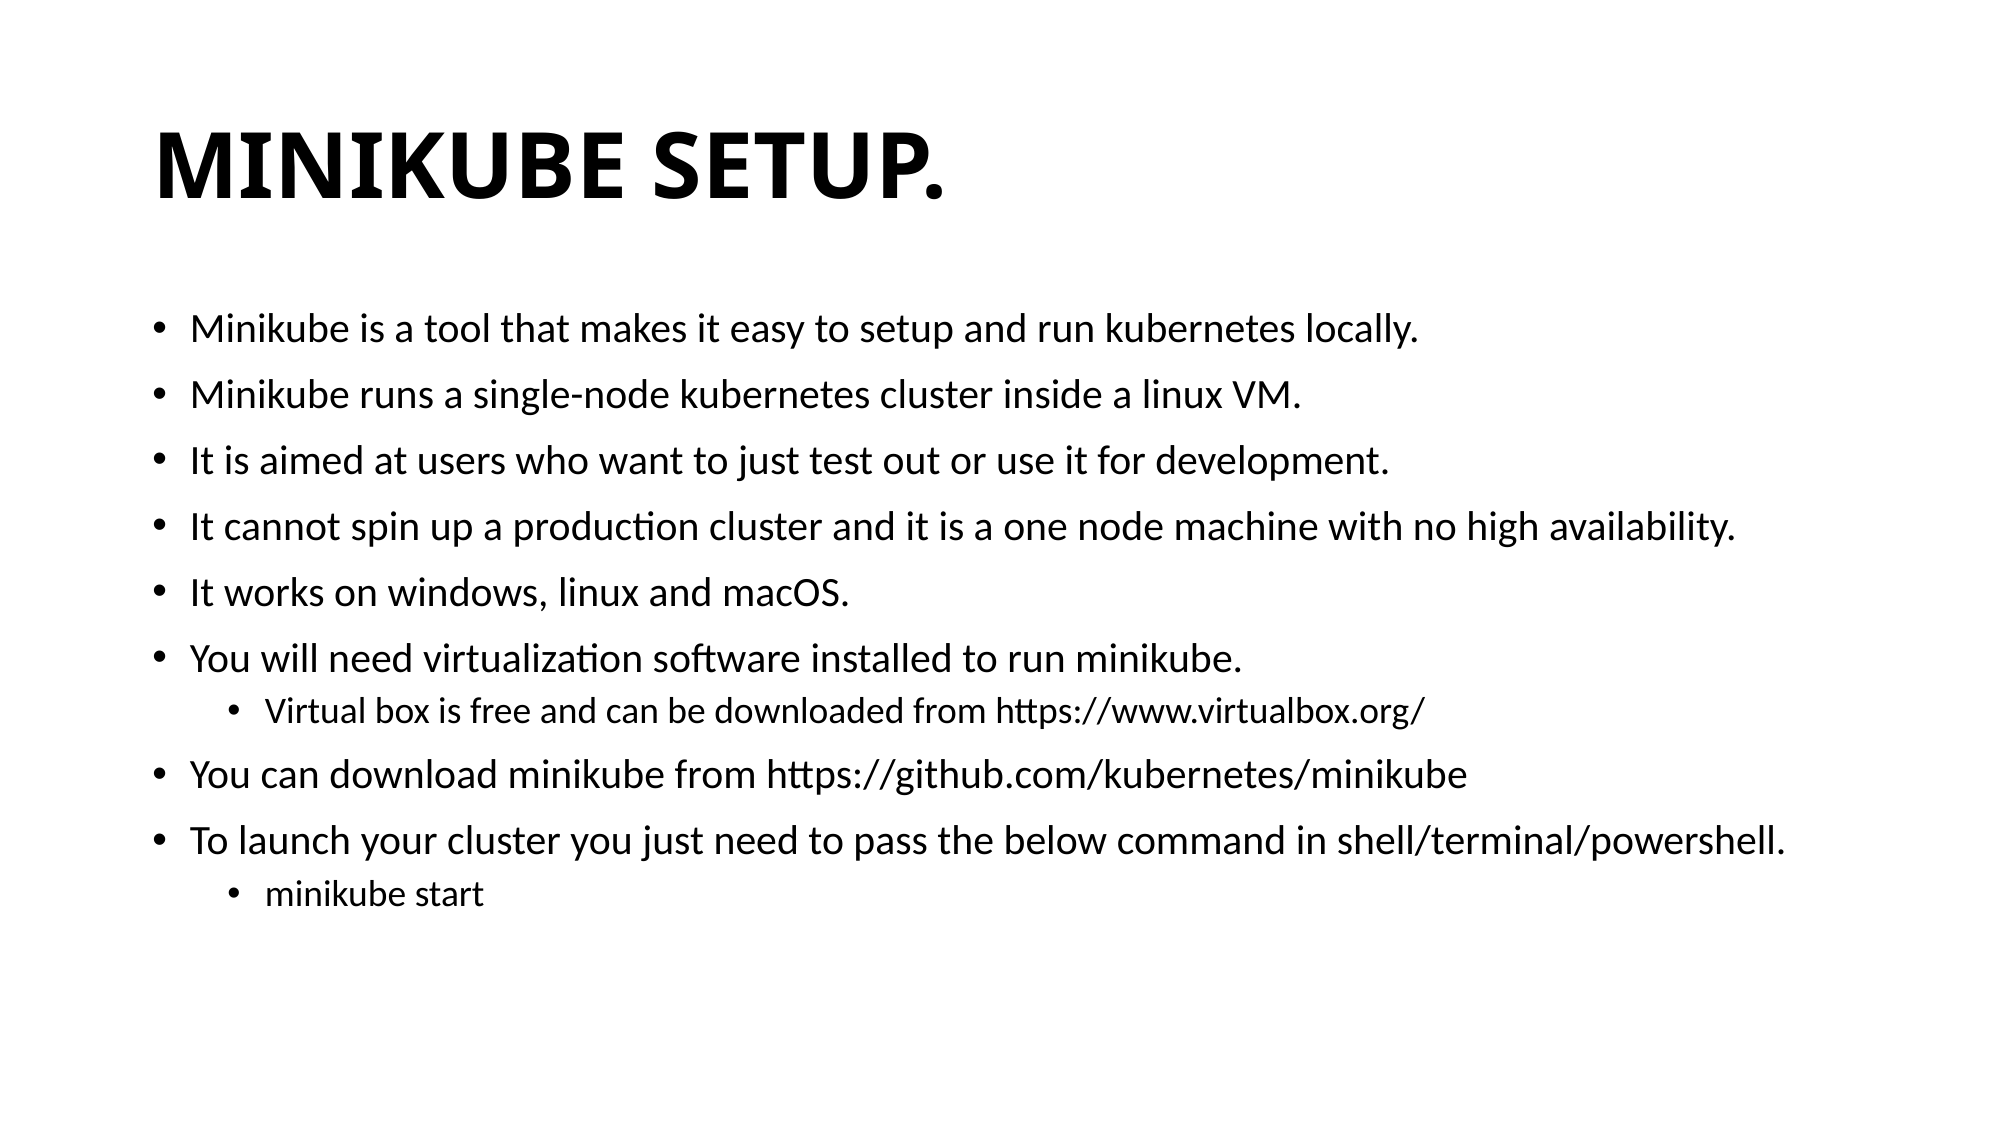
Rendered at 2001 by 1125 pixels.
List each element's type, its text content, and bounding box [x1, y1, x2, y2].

list Minikube is a tool that makes it easy to setup and run kubernetes locally. Minikube runs a single-node kubernetes cluster inside a linux VM. It is aimed at users who want to just test out or use it for development. It cannot spin up a production cluster and it is a one node machine with no high availability. It works on windows, linux and macOS. You will need virtualization software installed to run minikube. Virtual box is free and can be downloaded from https://www.virtualbox.org/ You can download minikube from https://github.com/kubernetes/minikube To launch your cluster you just need to pass the below command in shell/terminal/powershell. minikube start [137, 299, 1863, 1014]
title MINIKUBE SETUP. [137, 59, 1863, 278]
